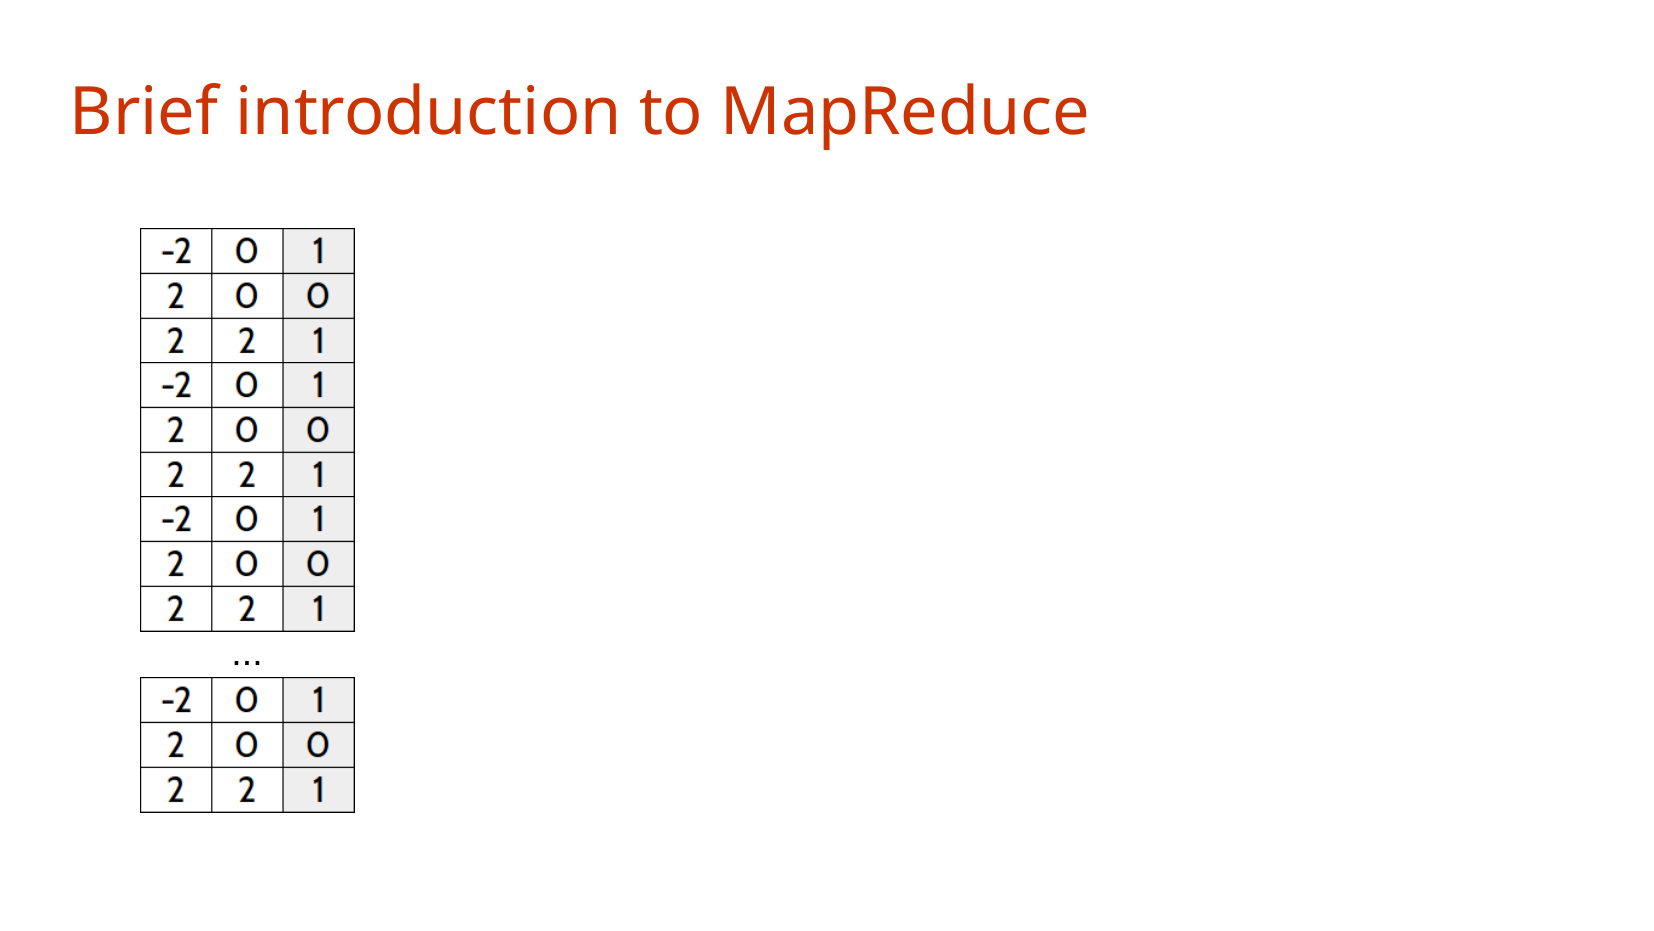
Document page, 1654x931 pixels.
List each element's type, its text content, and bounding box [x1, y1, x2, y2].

text_box ... [216, 623, 278, 681]
text_box Brief introduction to MapReduce [54, 55, 994, 152]
picture [140, 677, 355, 813]
picture [140, 228, 355, 632]
